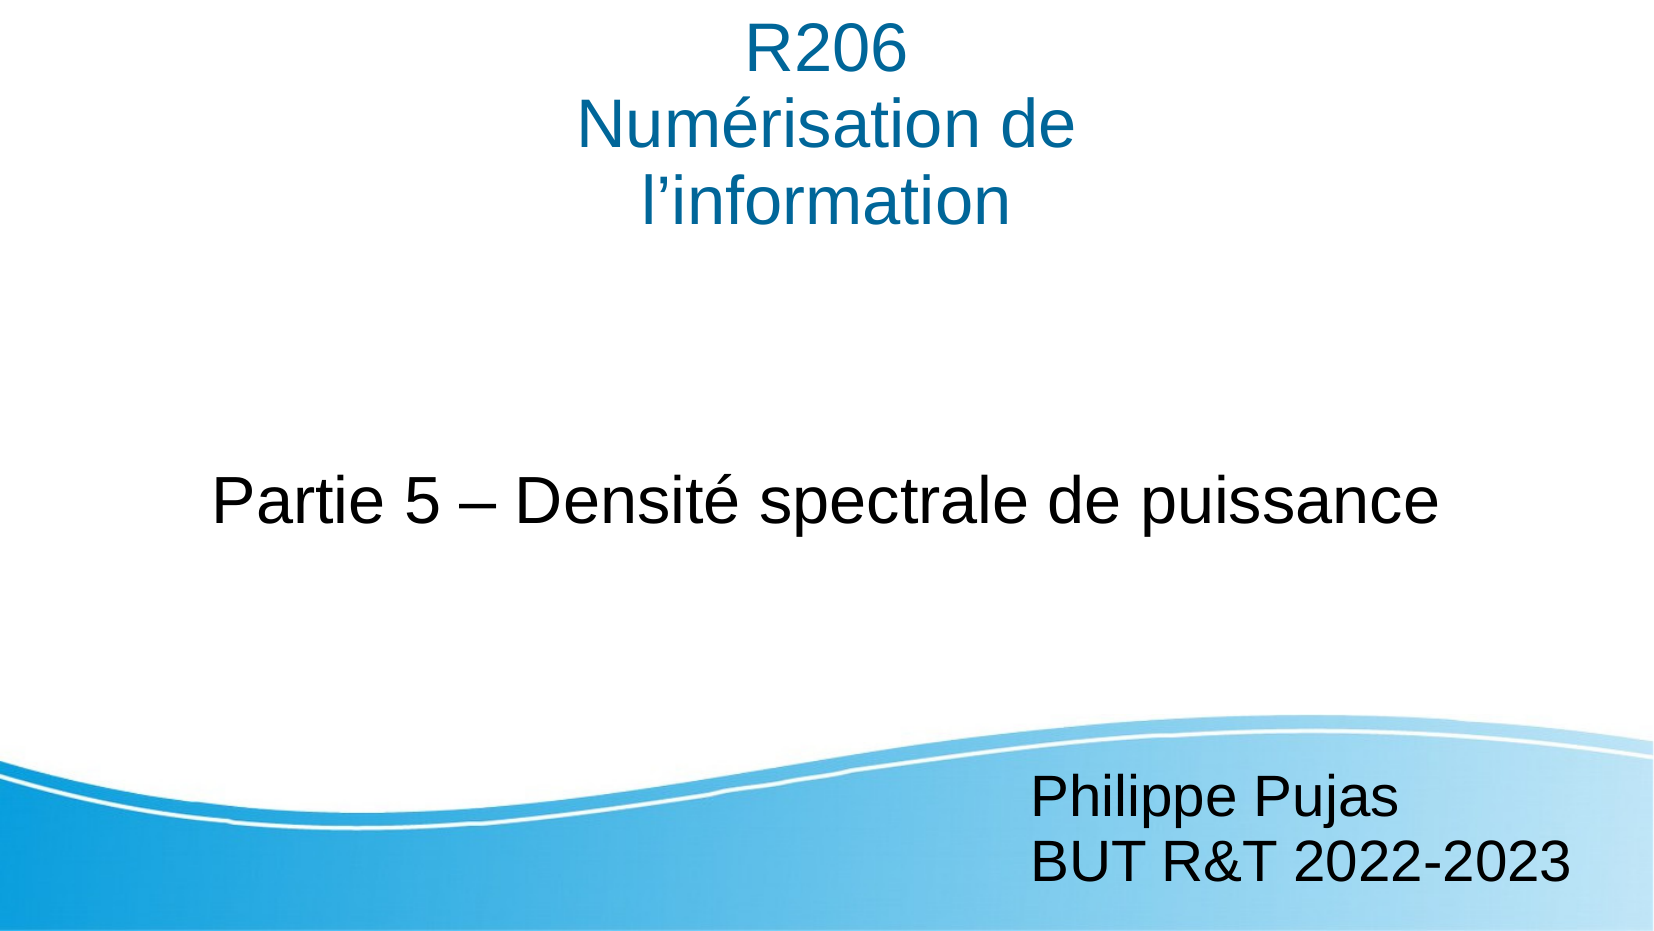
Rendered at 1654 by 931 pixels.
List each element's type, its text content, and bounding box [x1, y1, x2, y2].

text_box Philippe Pujas BUT R&T 2022-2023 [1015, 755, 1654, 926]
picture [0, 714, 1654, 931]
title R206 Numérisation de l’information [389, 8, 1264, 240]
subtitle Partie 5 – Densité spectrale de puissance [82, 274, 1571, 727]
